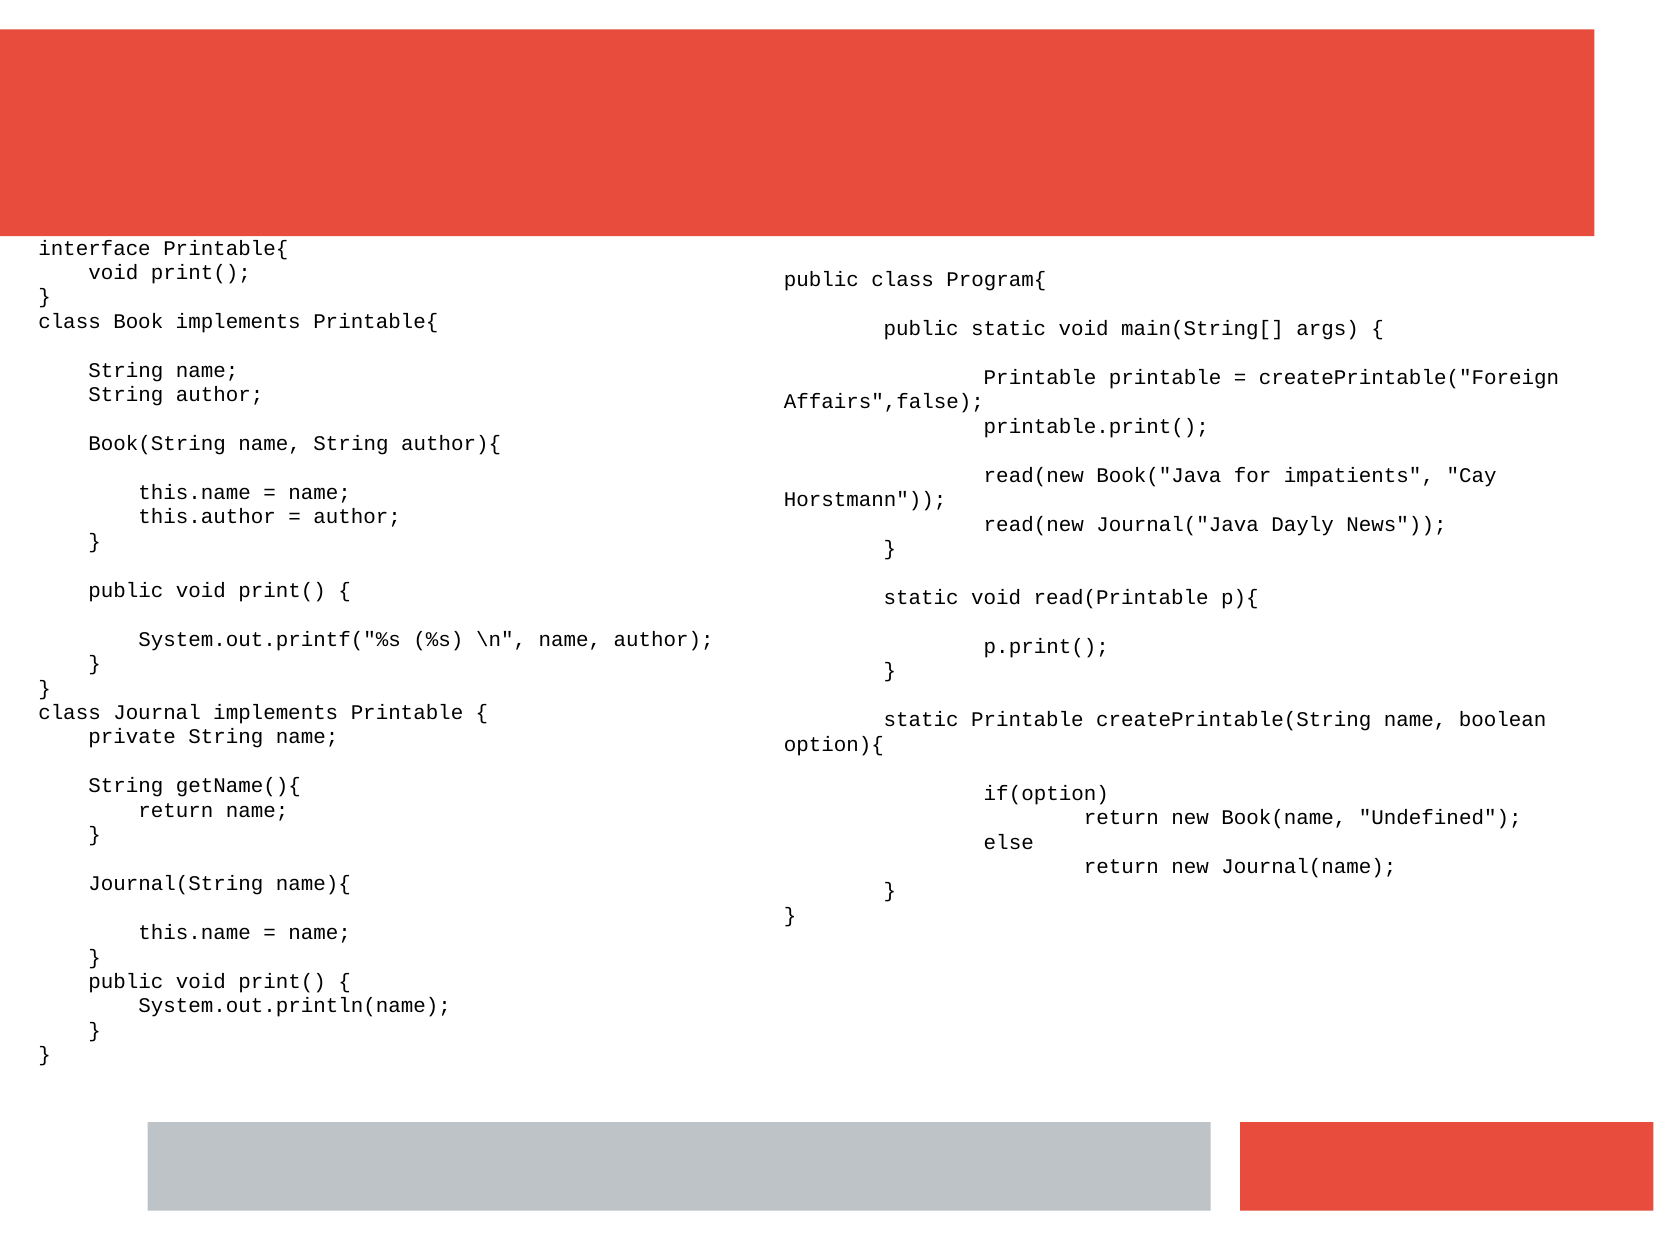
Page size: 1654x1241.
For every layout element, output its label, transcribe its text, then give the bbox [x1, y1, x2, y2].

text_box public class Program{ public static void main(String[] args) { Printable printable = createPrintable("Foreign Affairs",false); printable.print(); read(new Book("Java for impatients", "Cay Horstmann")); read(new Journal("Java Dayly News")); } static void read(Printable p){ p.print(); } static Printable createPrintable(String name, boolean option){ if(option) return new Book(name, "Undefined"); else return new Journal(name); } } [768, 259, 1583, 1068]
text_box interface Printable{ void print(); } class Book implements Printable{ String name; String author; Book(String name, String author){ this.name = name; this.author = author; } public void print() { System.out.printf("%s (%s) \n", name, author); } } class Journal implements Printable { private String name; String getName(){ return name; } Journal(String name){ this.name = name; } public void print() { System.out.println(name); } } [23, 228, 729, 1075]
